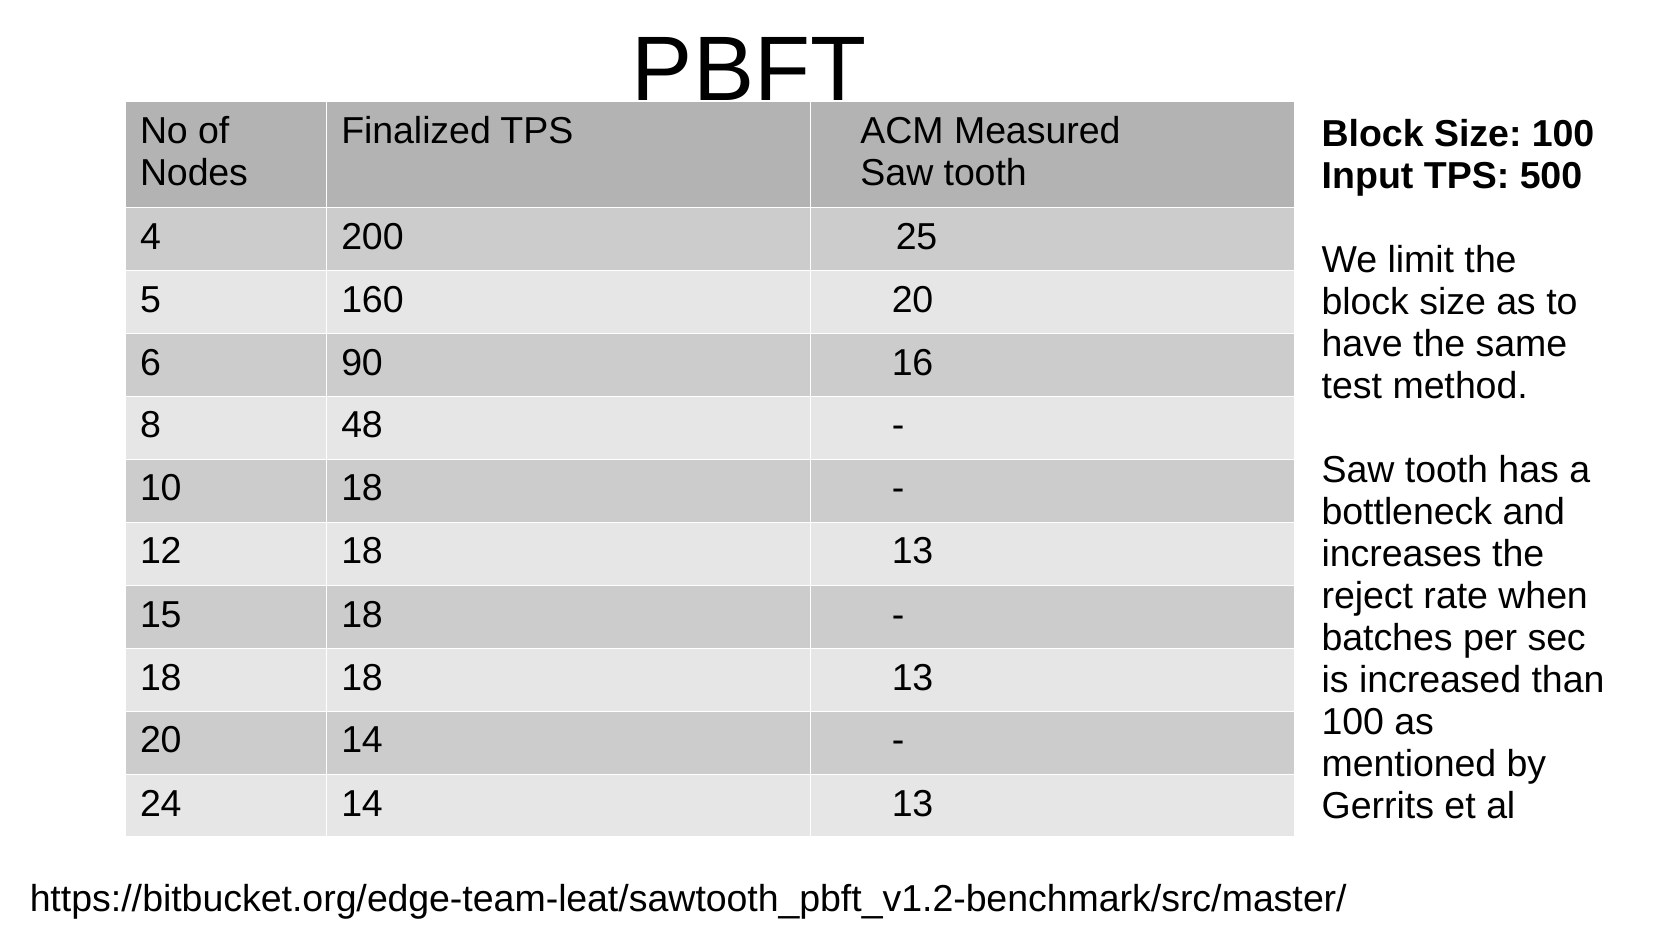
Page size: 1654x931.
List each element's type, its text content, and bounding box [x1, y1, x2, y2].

table_cell 20 [126, 712, 326, 774]
table_cell 18 [327, 460, 810, 522]
table_header Finalized TPS [327, 102, 810, 207]
table_cell 18 [327, 586, 810, 648]
table_cell 18 [327, 523, 810, 585]
table_cell 8 [126, 397, 326, 459]
table_header ACM Measured Saw tooth [811, 102, 1294, 207]
table_cell 14 [327, 712, 810, 774]
table_cell 4 [126, 208, 326, 270]
table_cell 25 [811, 208, 1294, 270]
table_cell 12 [126, 523, 326, 585]
table_cell 14 [327, 775, 810, 836]
table_cell 13 [811, 775, 1294, 836]
text_box https://bitbucket.org/edge-team-leat/sawtooth_pbft_v1.2-benchmark/src/master/ [15, 870, 1636, 931]
text_box Block Size: 100 Input TPS: 500 We limit the block size as to have the same test method. Saw tooth has a bottleneck and increases the reject rate when batches per sec is increased than 100 as mentioned by Gerrits et al [1306, 105, 1621, 876]
table_cell 160 [327, 271, 810, 333]
table_cell 48 [327, 397, 810, 459]
table_cell 18 [126, 649, 326, 711]
table_cell 5 [126, 271, 326, 333]
table_cell - [811, 586, 1294, 648]
table_cell - [811, 397, 1294, 459]
table_cell 15 [126, 586, 326, 648]
table_cell 6 [126, 334, 326, 396]
table_cell - [811, 712, 1294, 774]
table_cell 20 [811, 271, 1294, 333]
table_cell 13 [811, 649, 1294, 711]
table_cell 10 [126, 460, 326, 522]
table_cell 90 [327, 334, 810, 396]
table_cell - [811, 460, 1294, 522]
table_cell 24 [126, 775, 326, 836]
table_cell 18 [327, 649, 810, 711]
table_cell 13 [811, 523, 1294, 585]
table_header No of Nodes [126, 102, 326, 207]
table_cell 16 [811, 334, 1294, 396]
table_cell 200 [327, 208, 810, 270]
title PBFT [255, 17, 1268, 101]
